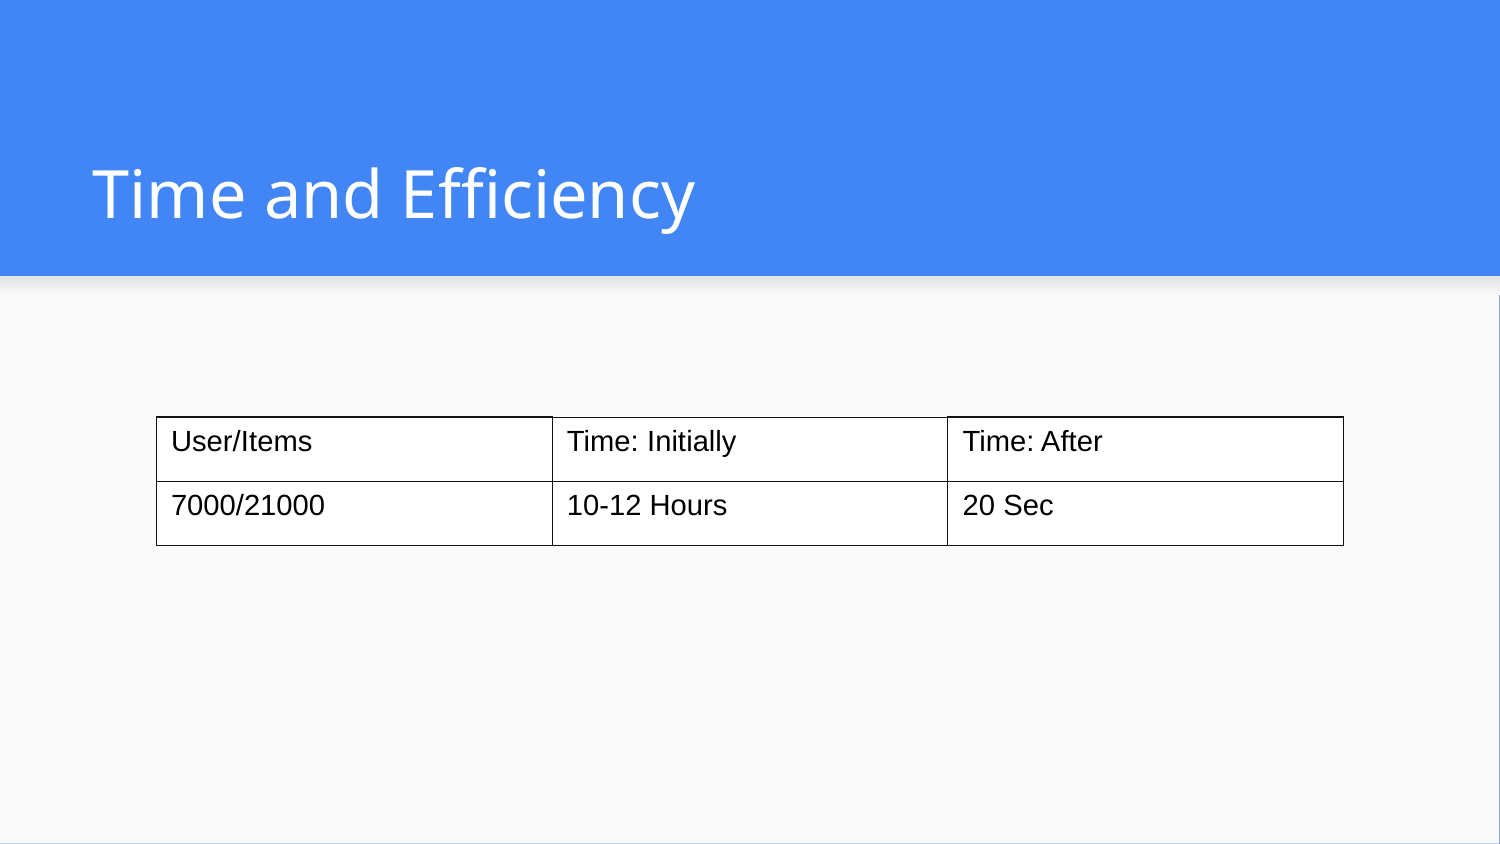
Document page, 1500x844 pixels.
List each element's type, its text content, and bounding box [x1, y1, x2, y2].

table_cell 7000/21000 [157, 482, 552, 545]
title Time and Efficiency [77, 121, 1427, 248]
table_header User/Items [157, 418, 552, 481]
table_cell 20 Sec [948, 482, 1343, 545]
table_header Time: After [948, 418, 1343, 481]
table_cell 10-12 Hours [553, 482, 947, 545]
table_header Time: Initially [553, 418, 947, 481]
